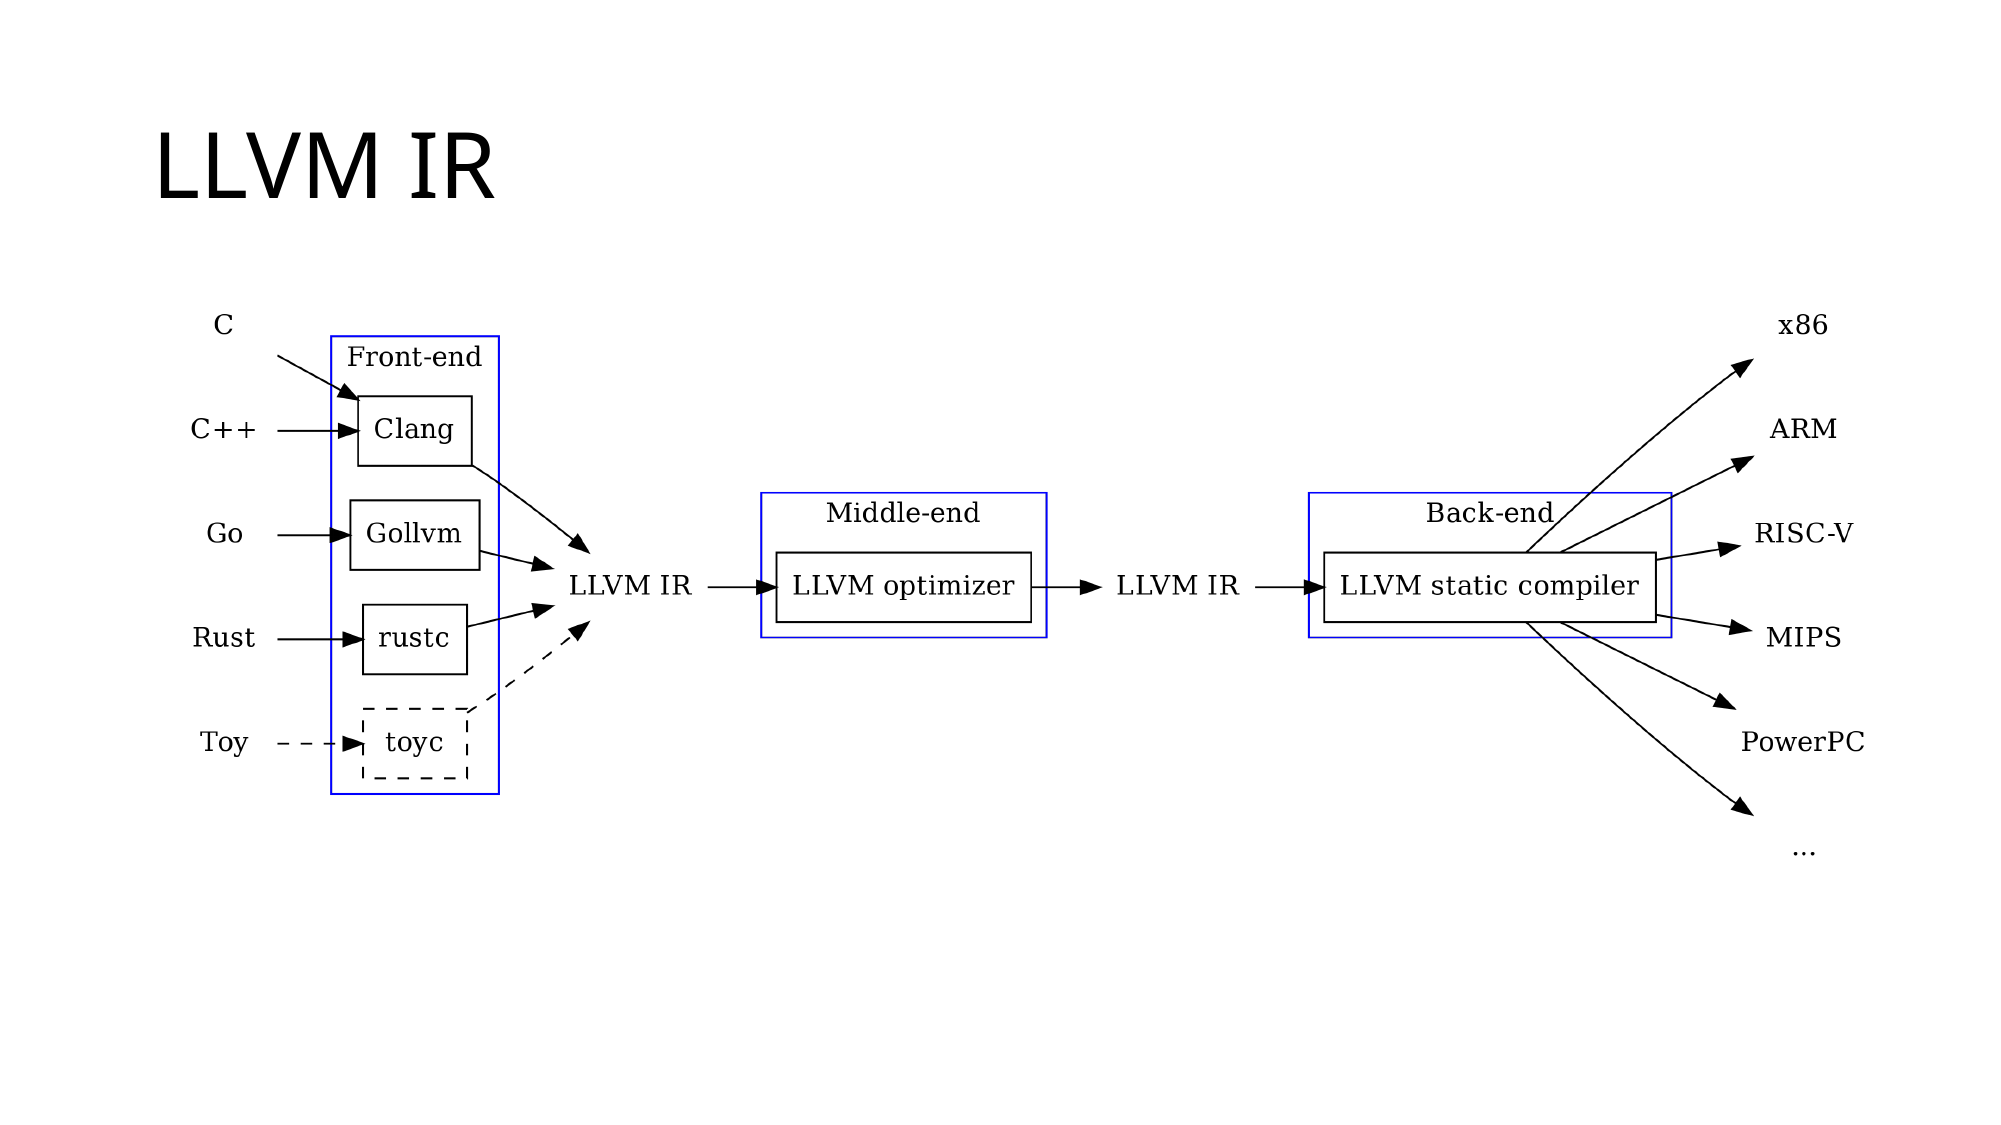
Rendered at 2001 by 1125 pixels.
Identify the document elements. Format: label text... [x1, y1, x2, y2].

title LLVM IR [137, 59, 1863, 278]
picture [165, 284, 1891, 891]
